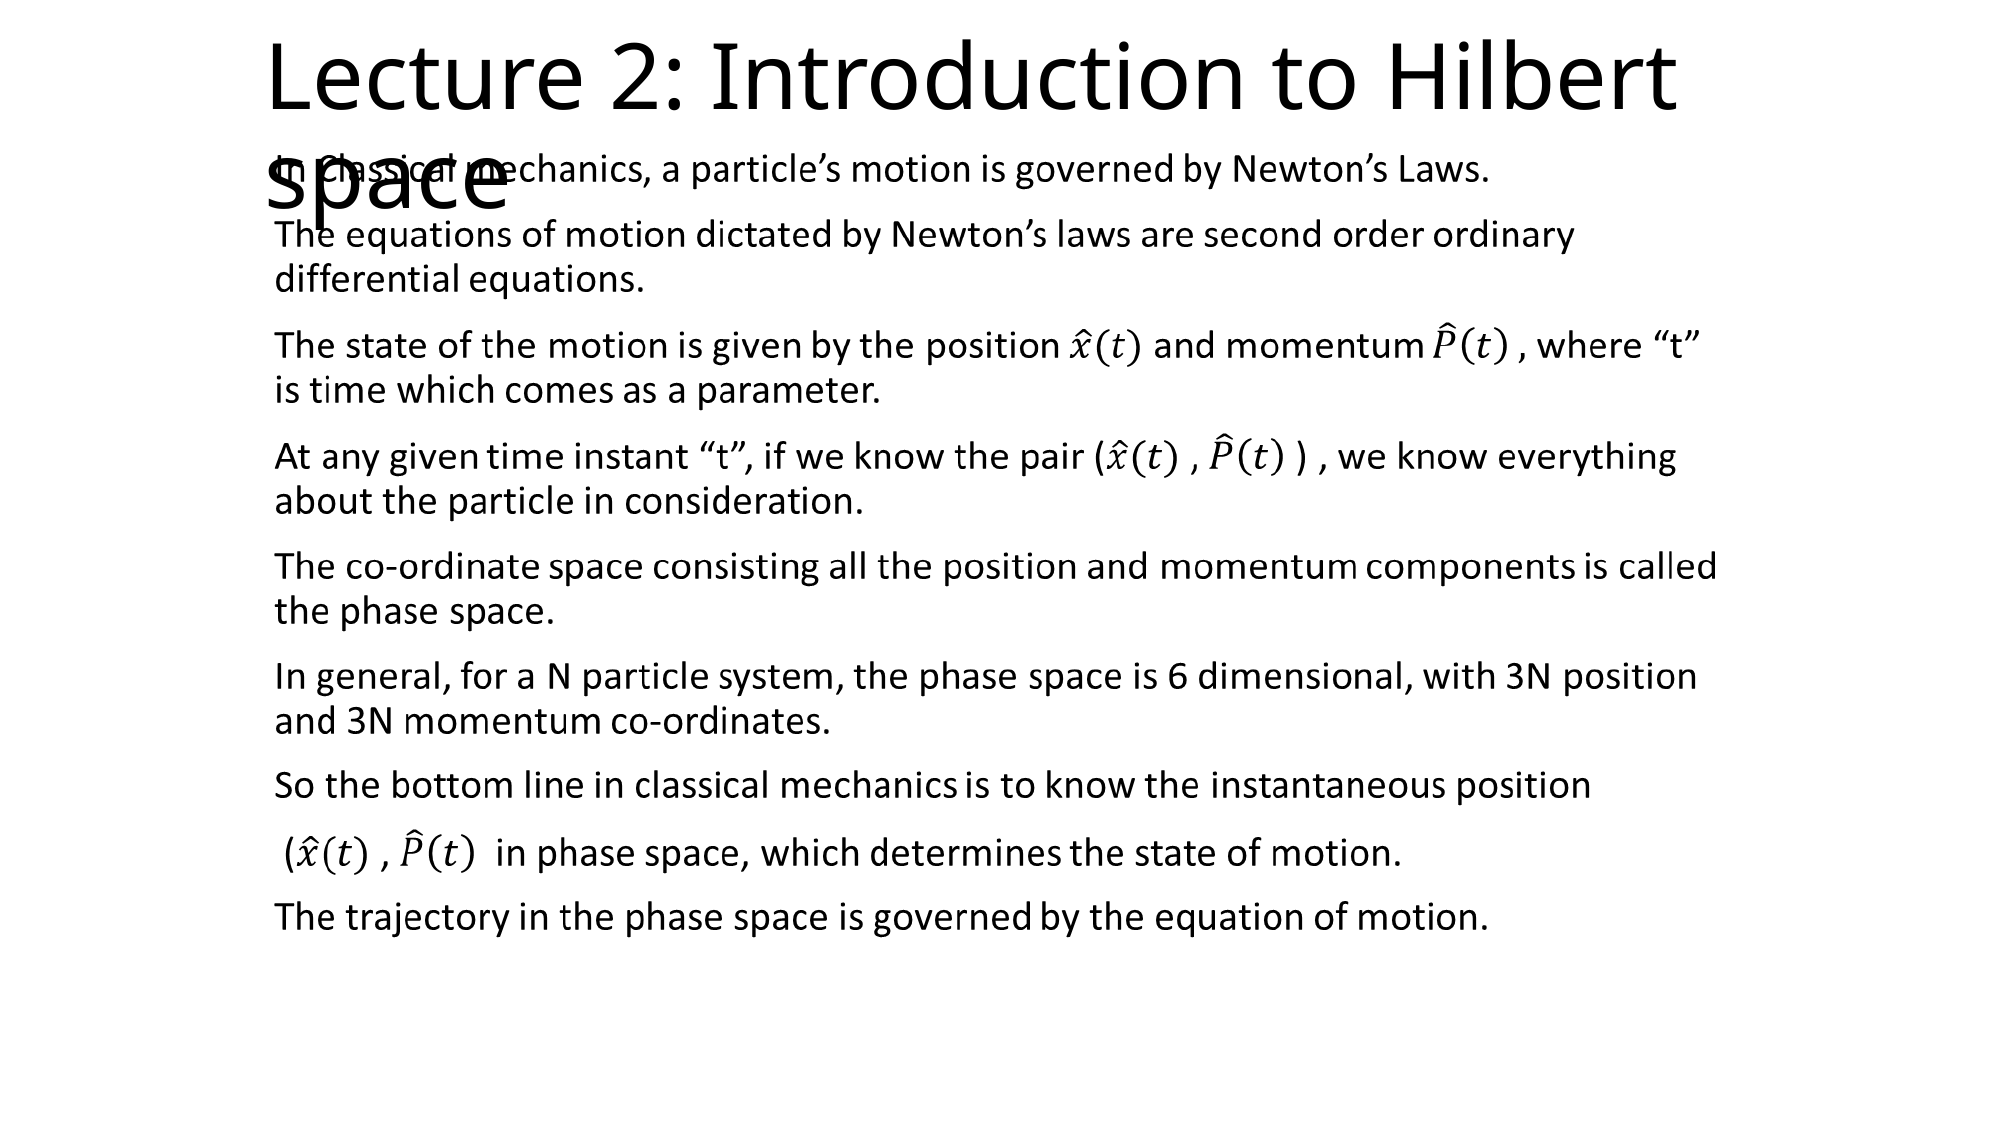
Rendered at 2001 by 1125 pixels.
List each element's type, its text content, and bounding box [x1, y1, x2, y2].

title Lecture 2: Introduction to Hilbert space [249, 23, 1750, 117]
subtitle [249, 131, 1750, 994]
